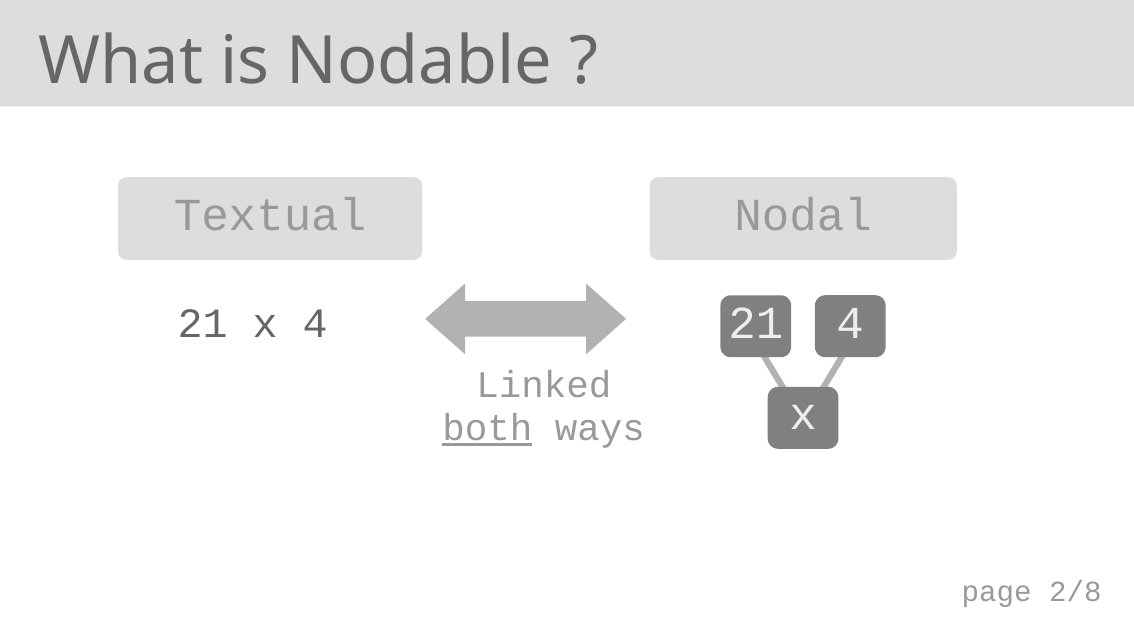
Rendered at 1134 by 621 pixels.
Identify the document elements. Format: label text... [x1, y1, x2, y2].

text_box Linked both ways [427, 358, 660, 449]
text_box 21 x 4 [106, 295, 399, 428]
text_box x [767, 386, 839, 449]
text_box page <numéro>/8 [720, 570, 1134, 621]
text_box [425, 283, 627, 355]
text_box 21 [720, 295, 792, 358]
text_box Textual [118, 177, 423, 260]
text_box [0, 0, 1134, 107]
text_box Nodal [649, 177, 957, 260]
text_box 4 [814, 295, 886, 358]
text_box What is Nodable ? [23, 5, 734, 99]
